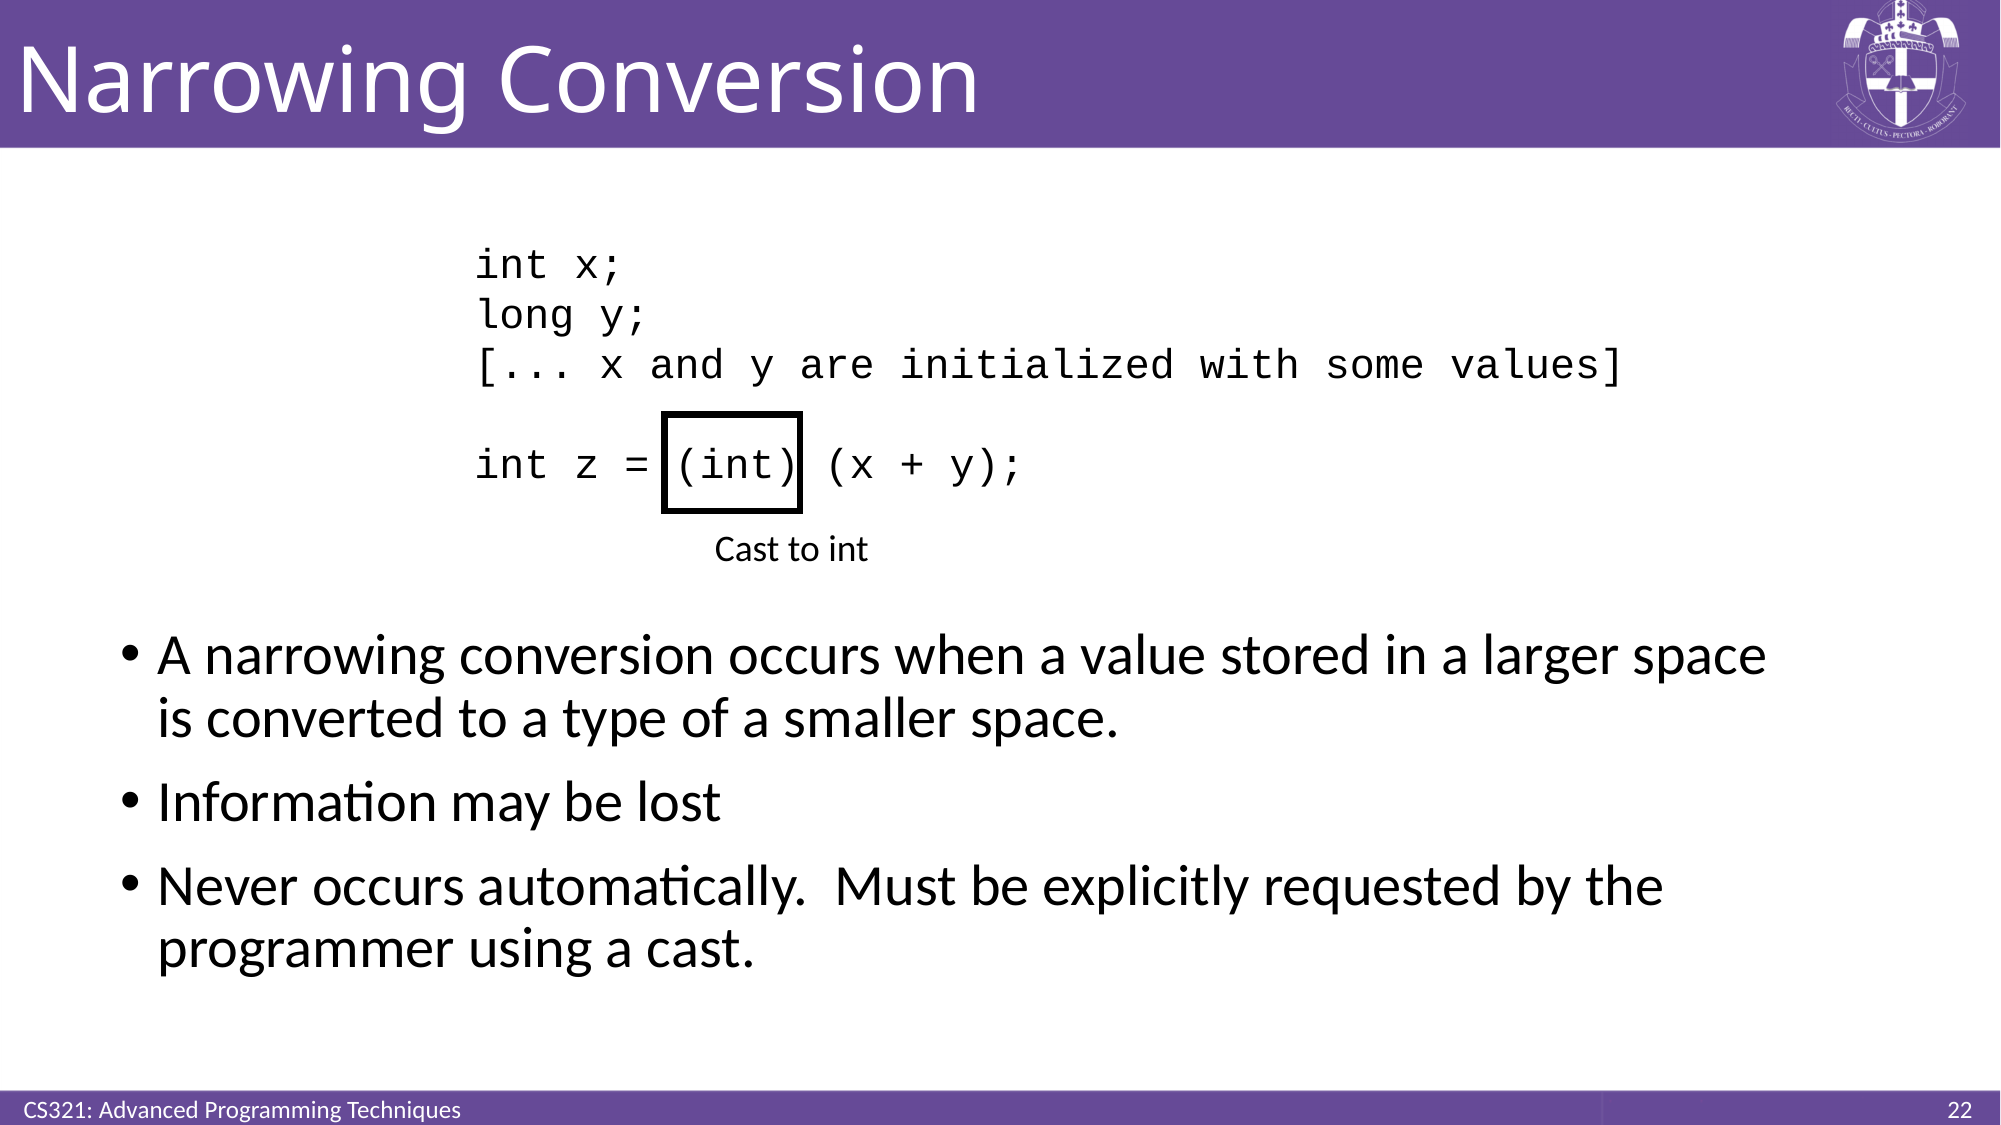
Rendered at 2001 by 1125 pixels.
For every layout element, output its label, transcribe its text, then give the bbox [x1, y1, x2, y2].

list A narrowing conversion occurs when a value stored in a larger space is converted to a type of a smaller space. Information may be lost Never occurs automatically. Must be explicitly requested by the programmer using a cast. [105, 191, 1831, 1079]
slide_number <number> [1862, 1078, 1994, 1125]
picture [0, 0, 2001, 1125]
text_box int x; long y; [... x and y are initialized with some values] int z = (int) (x + y); [474, 236, 1625, 487]
text_box Cast to int [699, 516, 886, 577]
title Narrowing Conversion [0, 0, 1725, 192]
text_box int x; long y; [... x and y are initialized with some values] int z = (int) (x + y); [668, 418, 797, 487]
